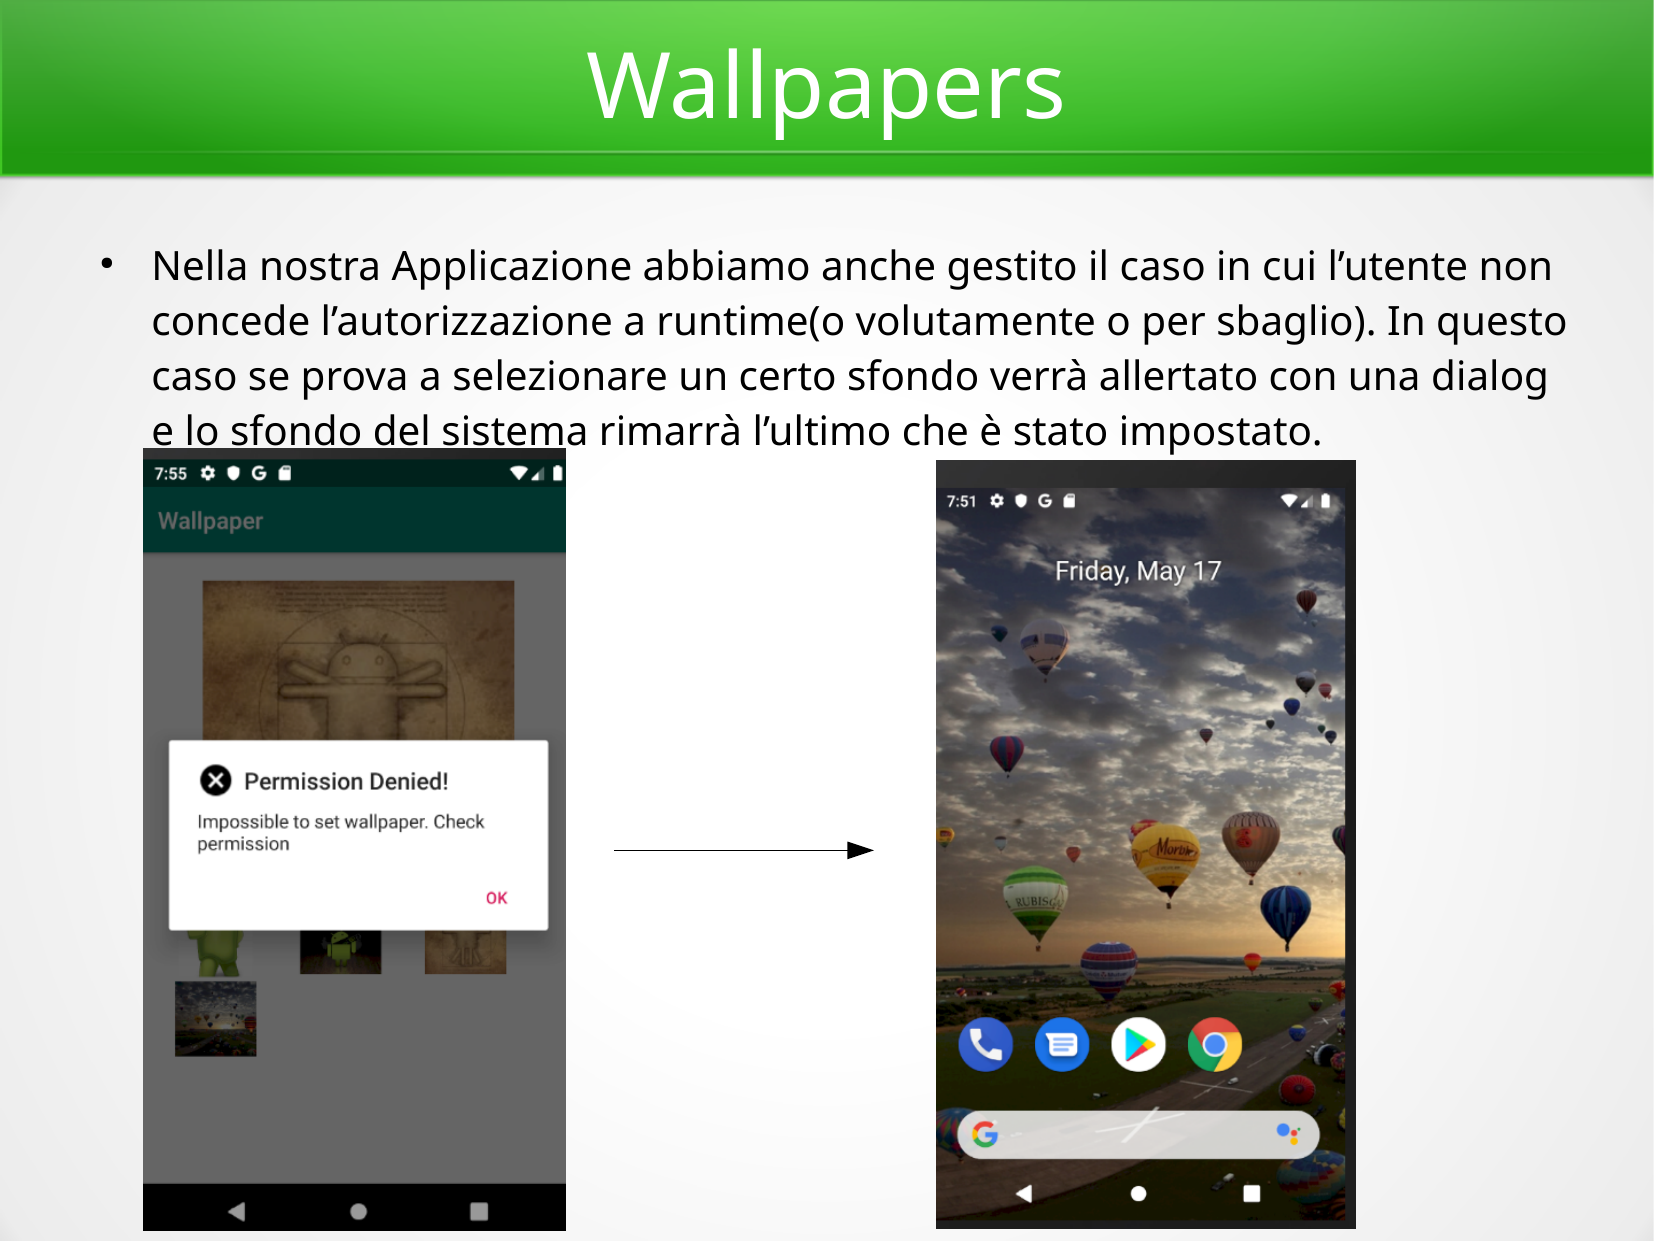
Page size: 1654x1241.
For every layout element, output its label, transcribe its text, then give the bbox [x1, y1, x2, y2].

picture [0, 0, 1654, 1241]
list Nella nostra Applicazione abbiamo anche gestito il caso in cui l’utente non concede l’autorizzazione a runtime(o volutamente o per sbaglio). In questo caso se prova a selezionare un certo sfondo verrà allertato con una dialog e lo sfondo del sistema rimarrà l’ultimo che è stato impostato. [82, 153, 1571, 508]
title Wallpapers [82, 11, 1571, 153]
